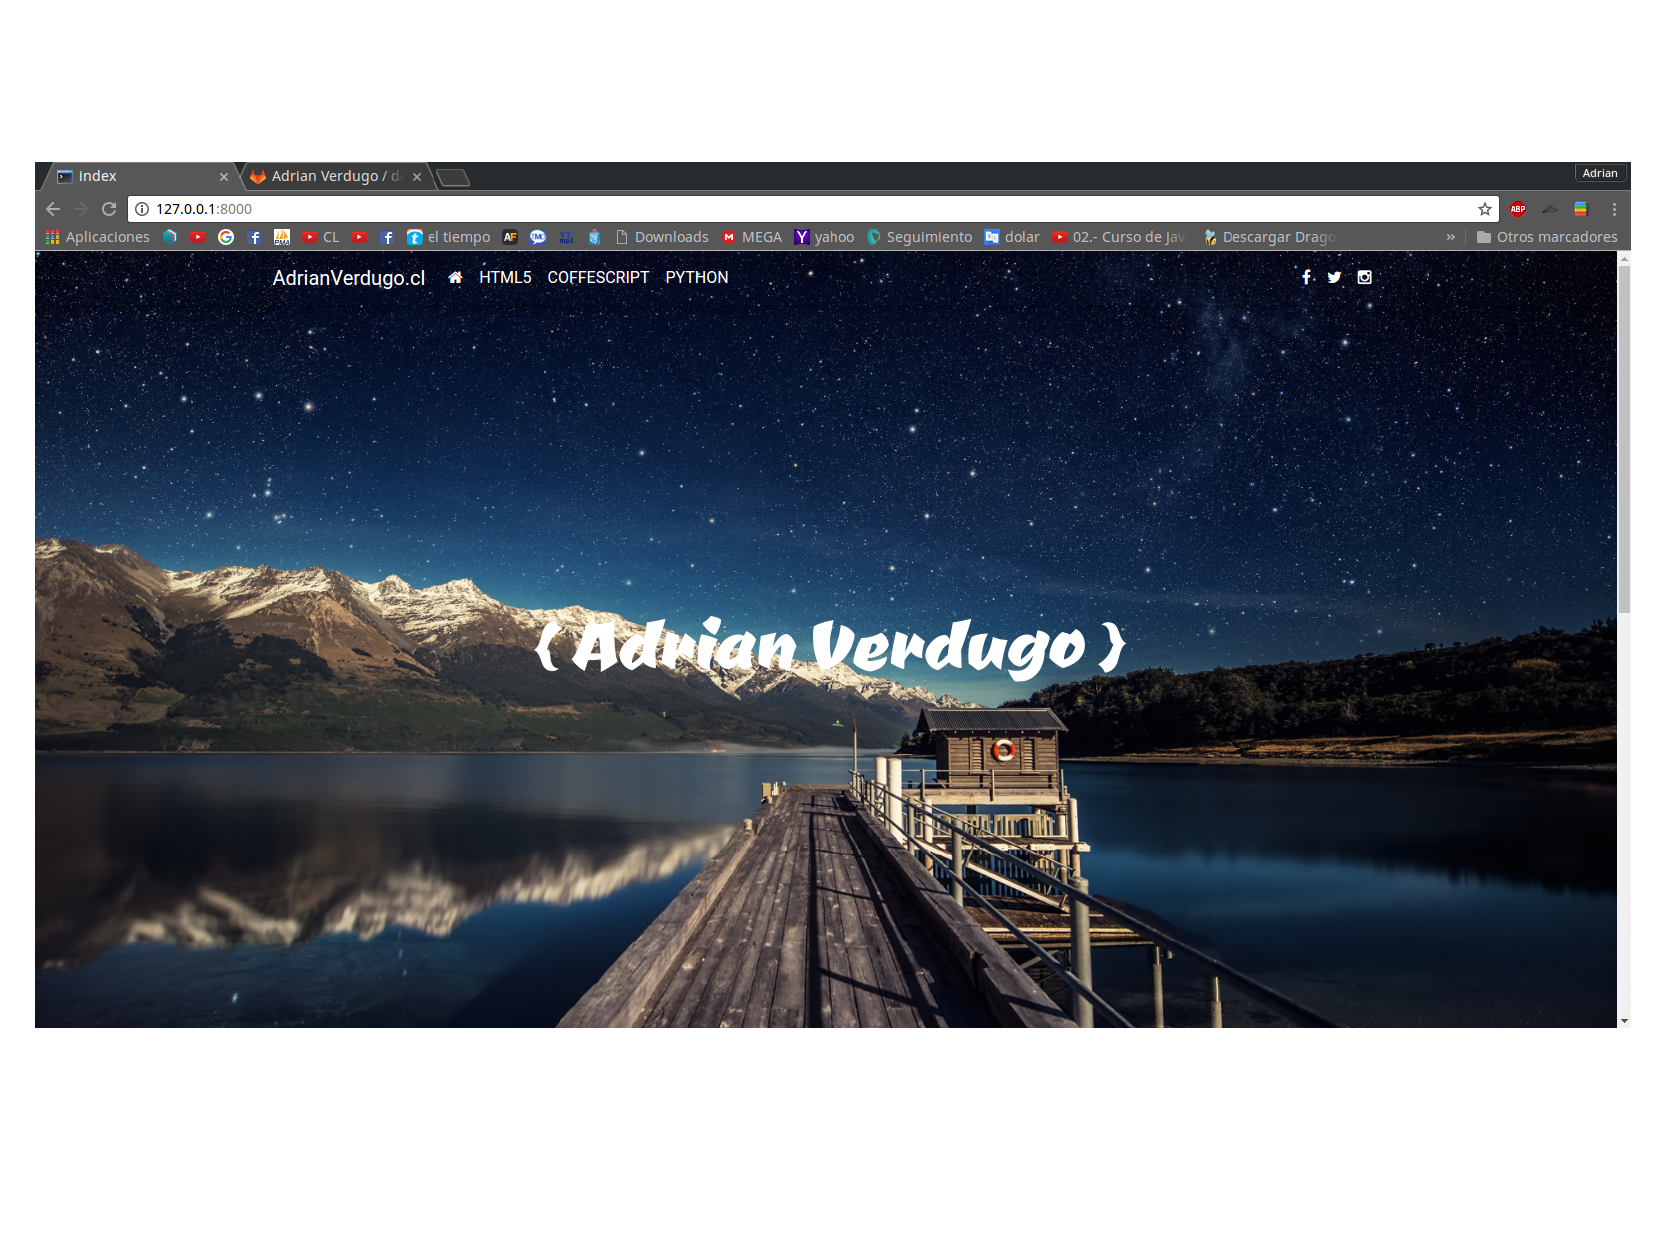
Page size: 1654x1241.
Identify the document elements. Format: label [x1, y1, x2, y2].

picture [35, 162, 1631, 1028]
